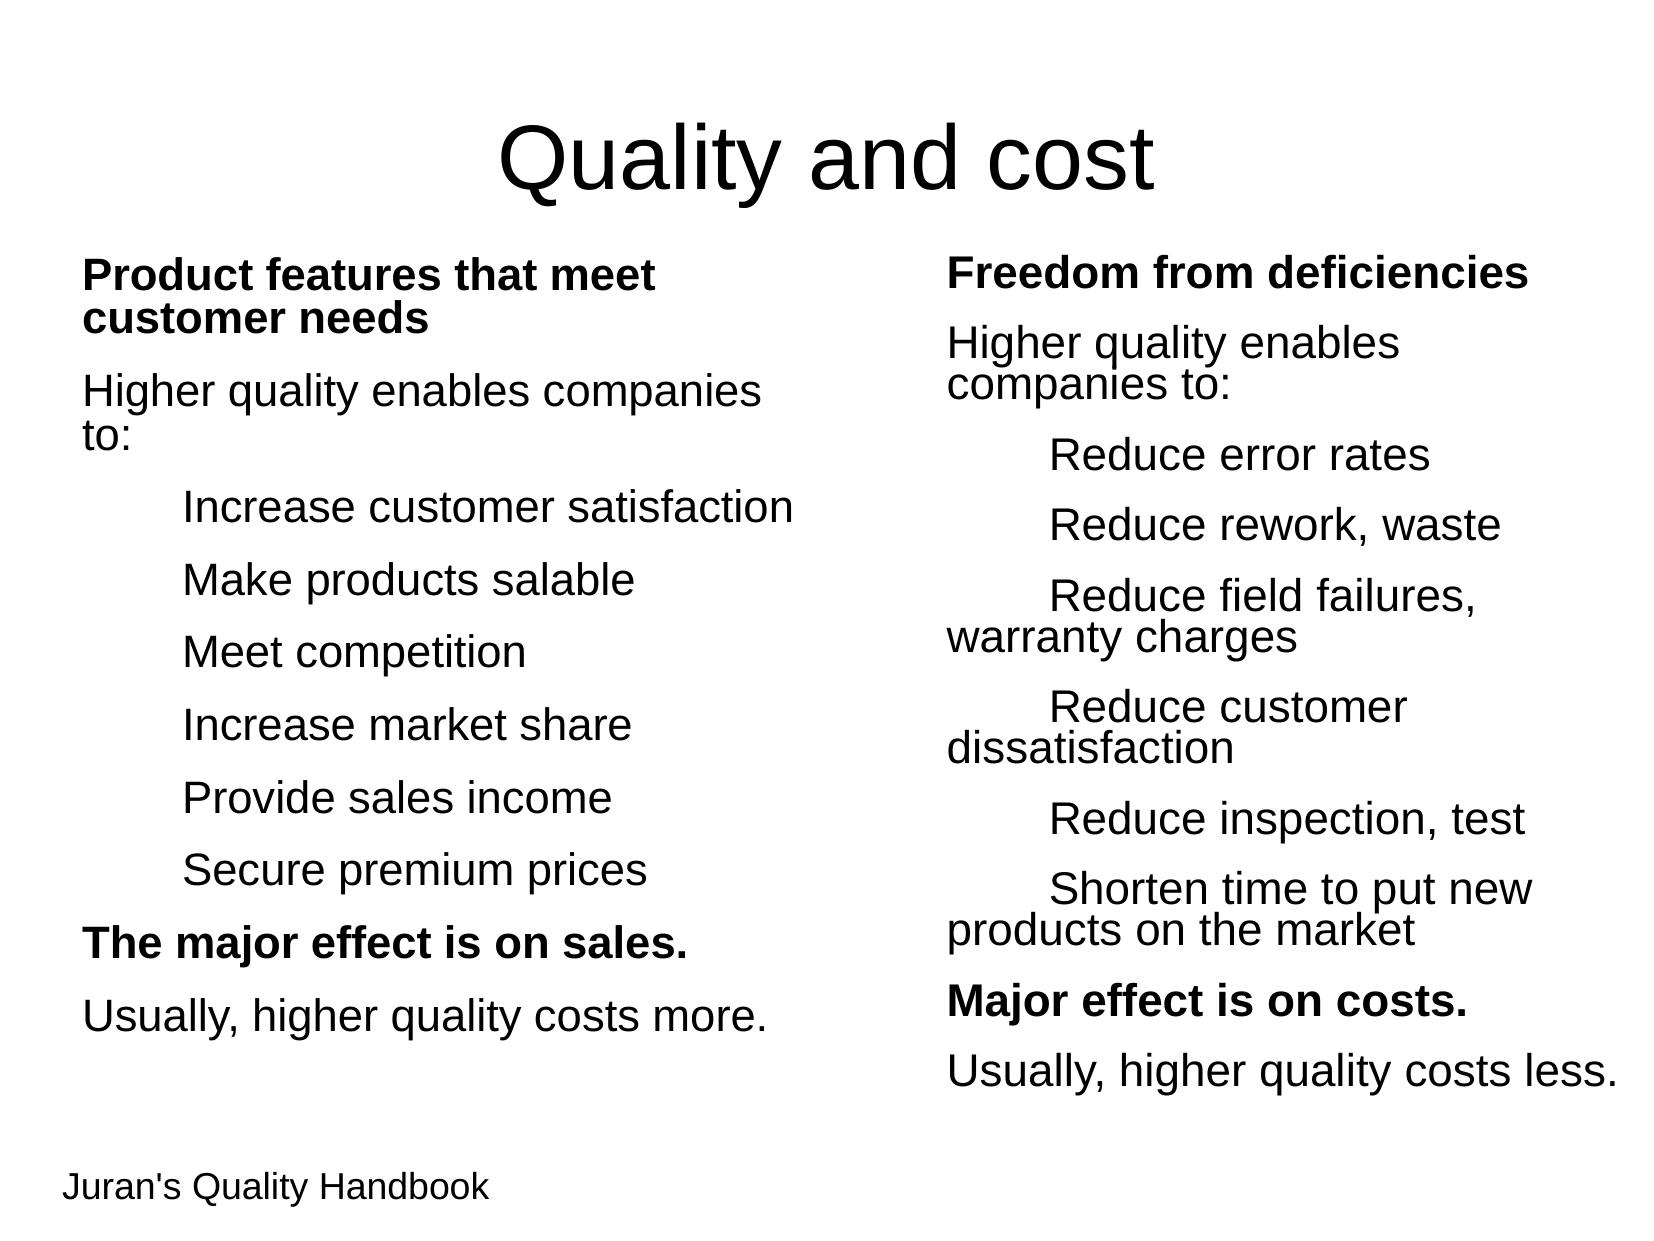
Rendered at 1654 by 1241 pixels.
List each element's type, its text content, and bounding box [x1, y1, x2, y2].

list Product features that meet customer needs Higher quality enables companies to: Increase customer satisfaction Make products salable Meet competition Increase market share Provide sales income Secure premium prices The major effect is on sales. Usually, higher quality costs more. [82, 255, 796, 1059]
text_box Juran's Quality Handbook [47, 1157, 1347, 1241]
text_box Freedom from deficiencies Higher quality enables companies to: Reduce error rates Reduce rework, waste Reduce field failures, warranty charges Reduce customer dissatisfaction Reduce inspection, test Shorten time to put new products on the market Major effect is on costs. Usually, higher quality costs less. [946, 255, 1628, 1201]
title Quality and cost [82, 49, 1571, 257]
